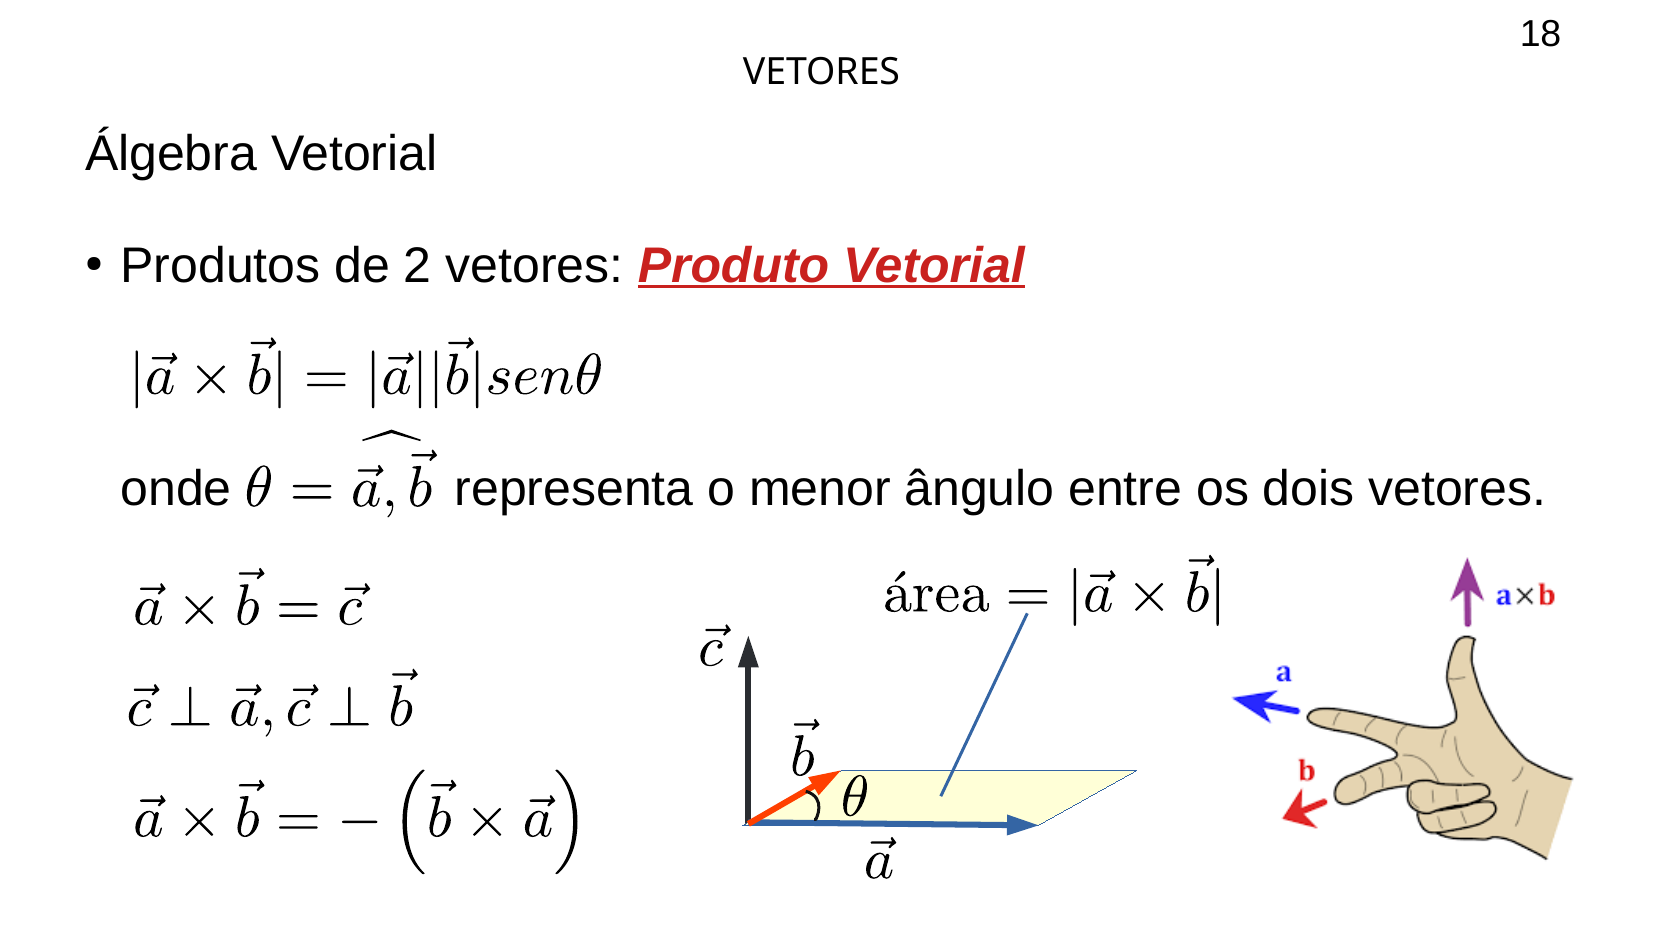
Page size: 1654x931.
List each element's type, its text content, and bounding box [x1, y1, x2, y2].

picture [781, 716, 822, 779]
picture [126, 334, 604, 411]
text_box [765, 770, 1137, 825]
text_box VETORES [728, 11, 937, 93]
picture [880, 539, 1586, 874]
picture [840, 774, 867, 817]
text_box <number> [1505, 4, 1654, 75]
picture [121, 565, 580, 877]
picture [244, 429, 438, 518]
picture [857, 834, 899, 881]
text_box Álgebra Vetorial Produtos de 2 vetores: Produto Vetorial onde representa o menor ângulo entre os dois vetores. [70, 118, 1613, 635]
picture [692, 622, 734, 669]
